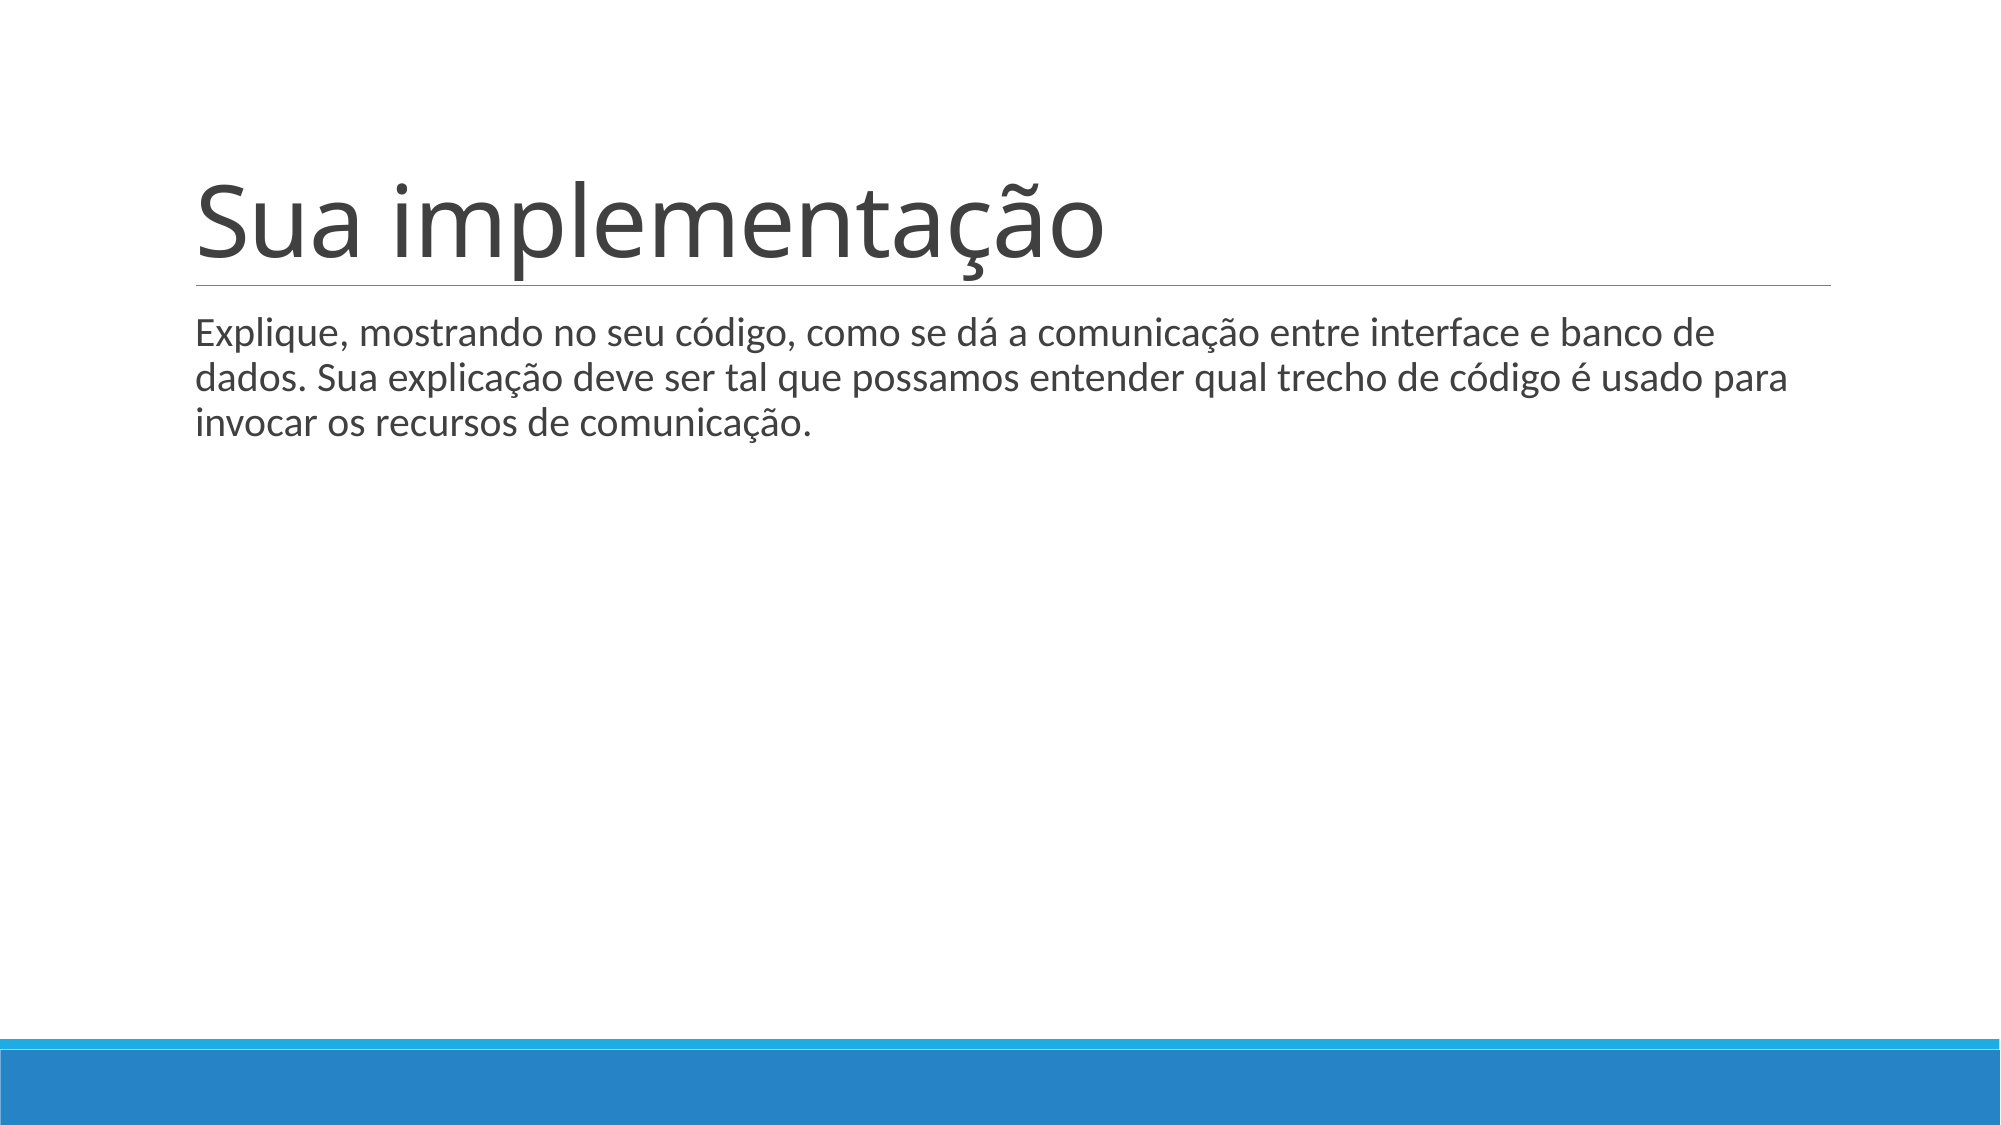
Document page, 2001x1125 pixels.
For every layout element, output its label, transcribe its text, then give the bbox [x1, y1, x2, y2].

list Explique, mostrando no seu código, como se dá a comunicação entre interface e banco de dados. Sua explicação deve ser tal que possamos entender qual trecho de código é usado para invocar os recursos de comunicação. [180, 302, 1830, 963]
title Sua implementação [180, 47, 1830, 285]
